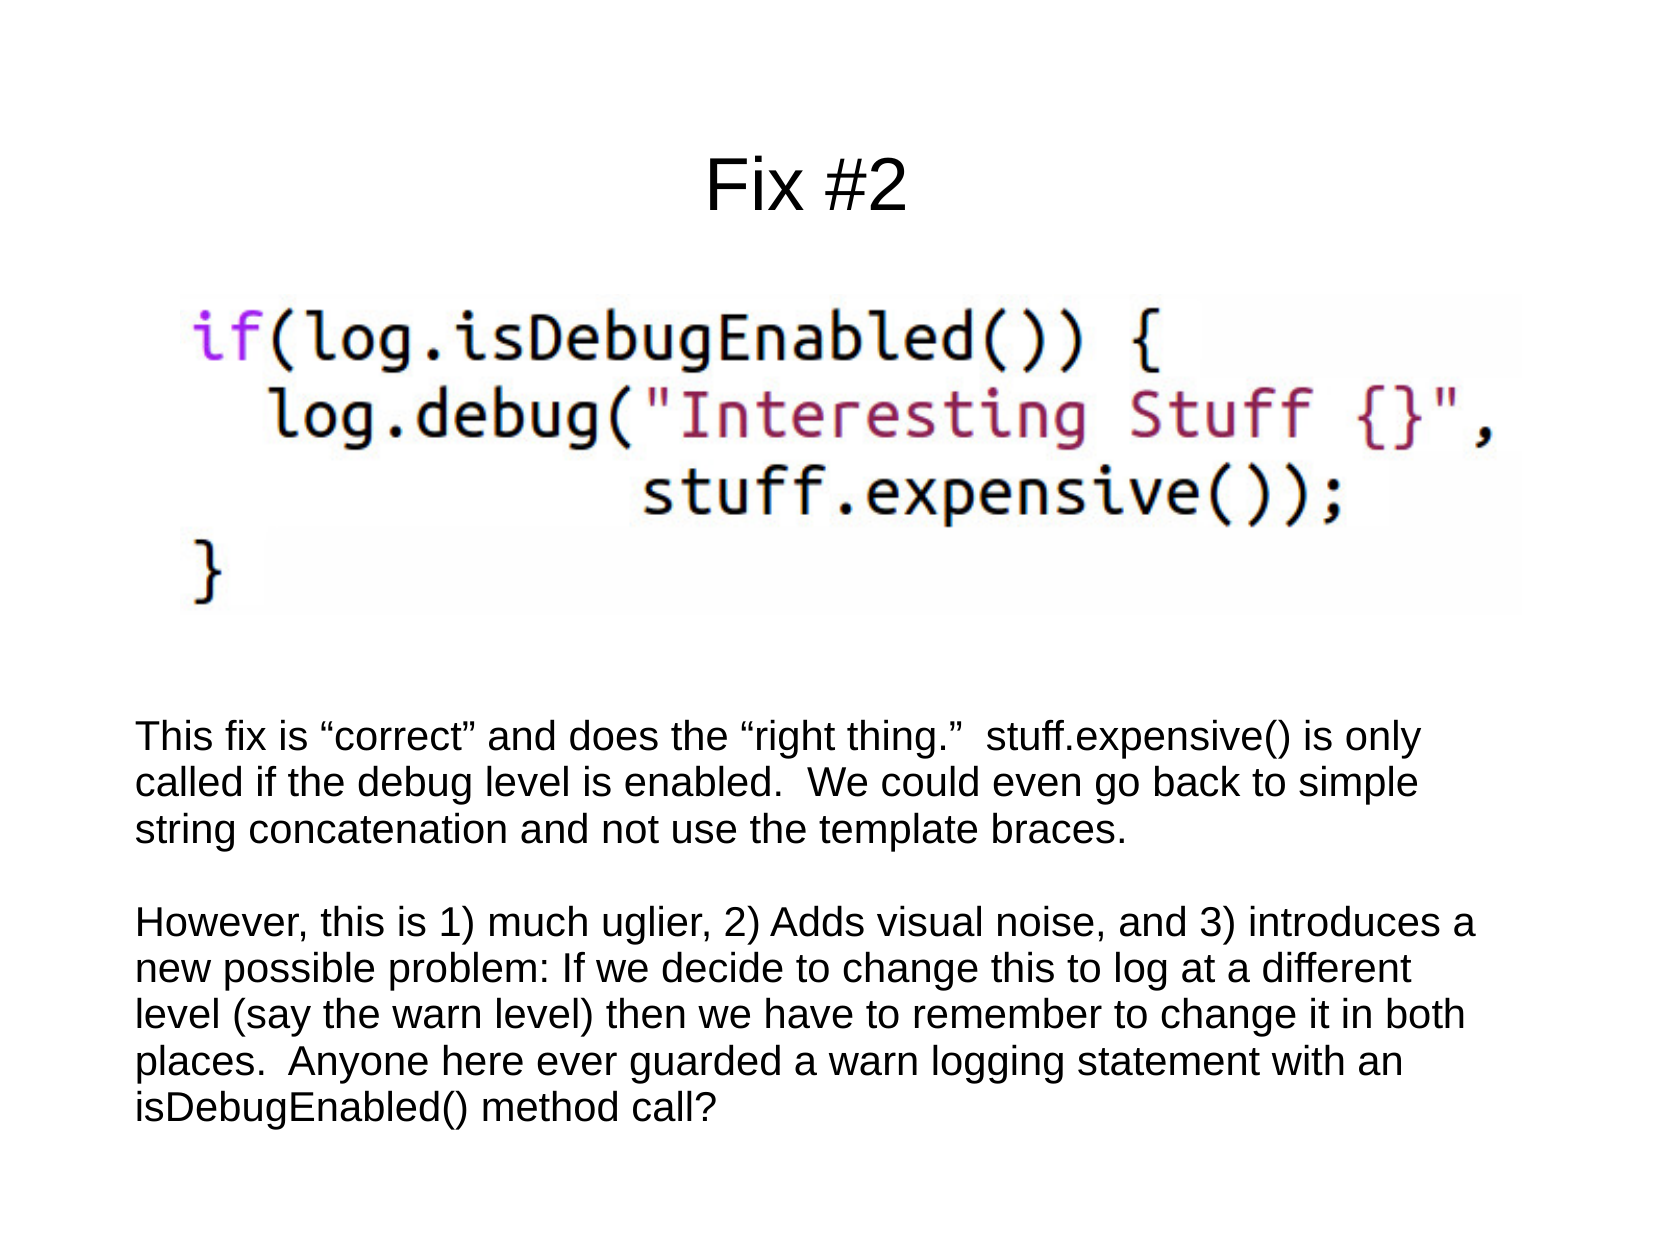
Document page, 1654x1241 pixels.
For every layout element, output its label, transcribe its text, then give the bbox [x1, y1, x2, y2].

picture [180, 294, 1522, 616]
text_box Fix #2 [690, 135, 946, 241]
text_box This fix is “correct” and does the “right thing.” stuff.expensive() is only called if the debug level is enabled. We could even go back to simple string concatenation and not use the template braces. However, this is 1) much uglier, 2) Adds visual noise, and 3) introduces a new possible problem: If we decide to change this to log at a different level (say the warn level) then we have to remember to change it in both places. Anyone here ever guarded a warn logging statement with an isDebugEnabled() method call? [120, 705, 1506, 1139]
